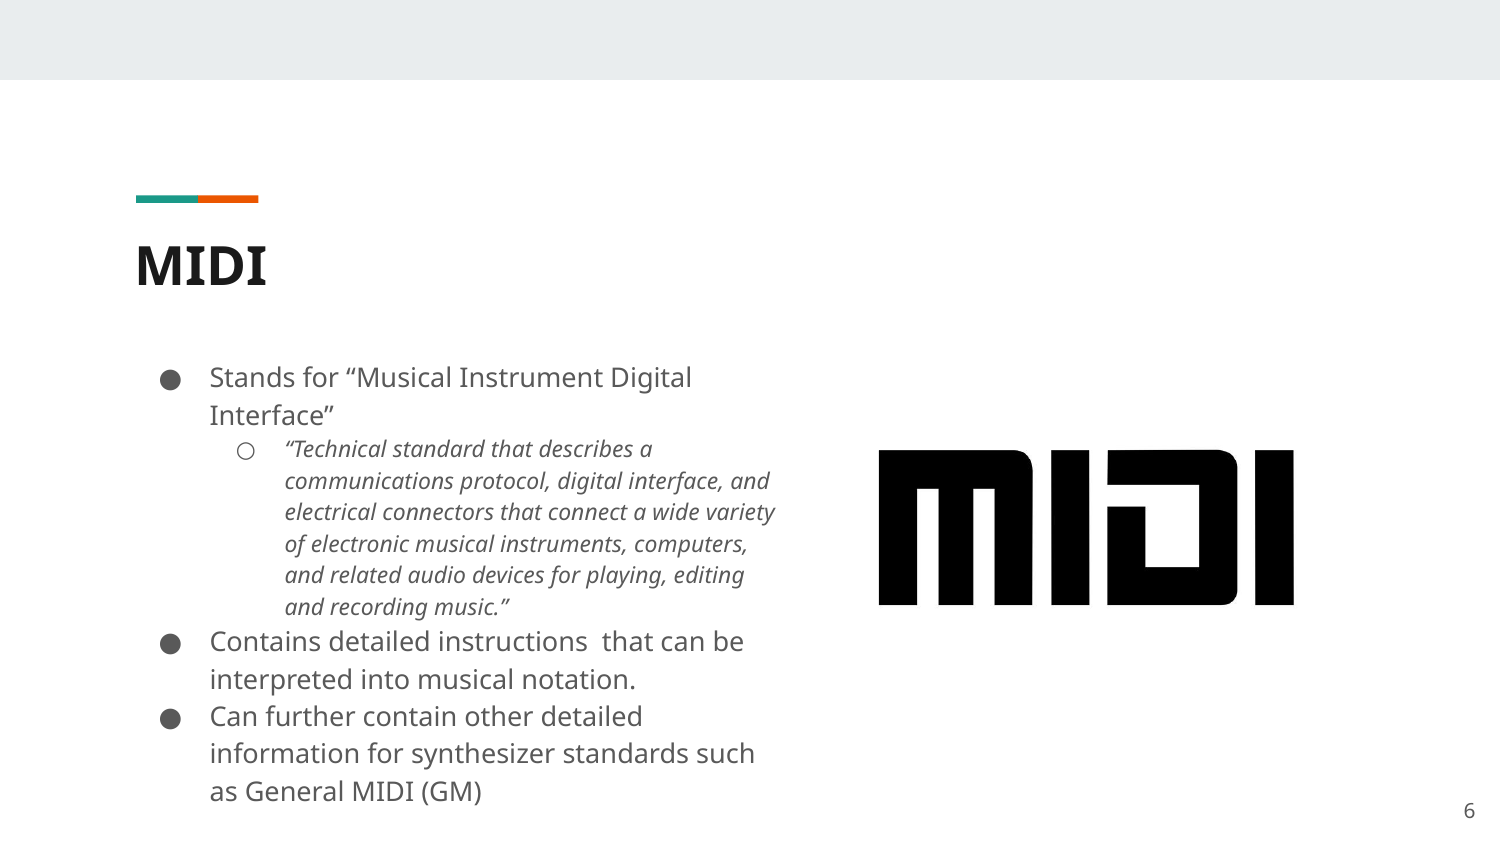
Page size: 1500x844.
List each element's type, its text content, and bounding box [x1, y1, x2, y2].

picture [799, 394, 1381, 659]
list Stands for “Musical Instrument Digital Interface” “Technical standard that describes a communications protocol, digital interface, and electrical connectors that connect a wide variety of electronic musical instruments, computers, and related audio devices for playing, editing and recording music.” Contains detailed instructions that can be interpreted into musical notation. Can further contain other detailed information for synthesizer standards such as General MIDI (GM) [119, 341, 800, 712]
title MIDI [119, 216, 1381, 305]
slide_number <number> [1400, 779, 1491, 844]
